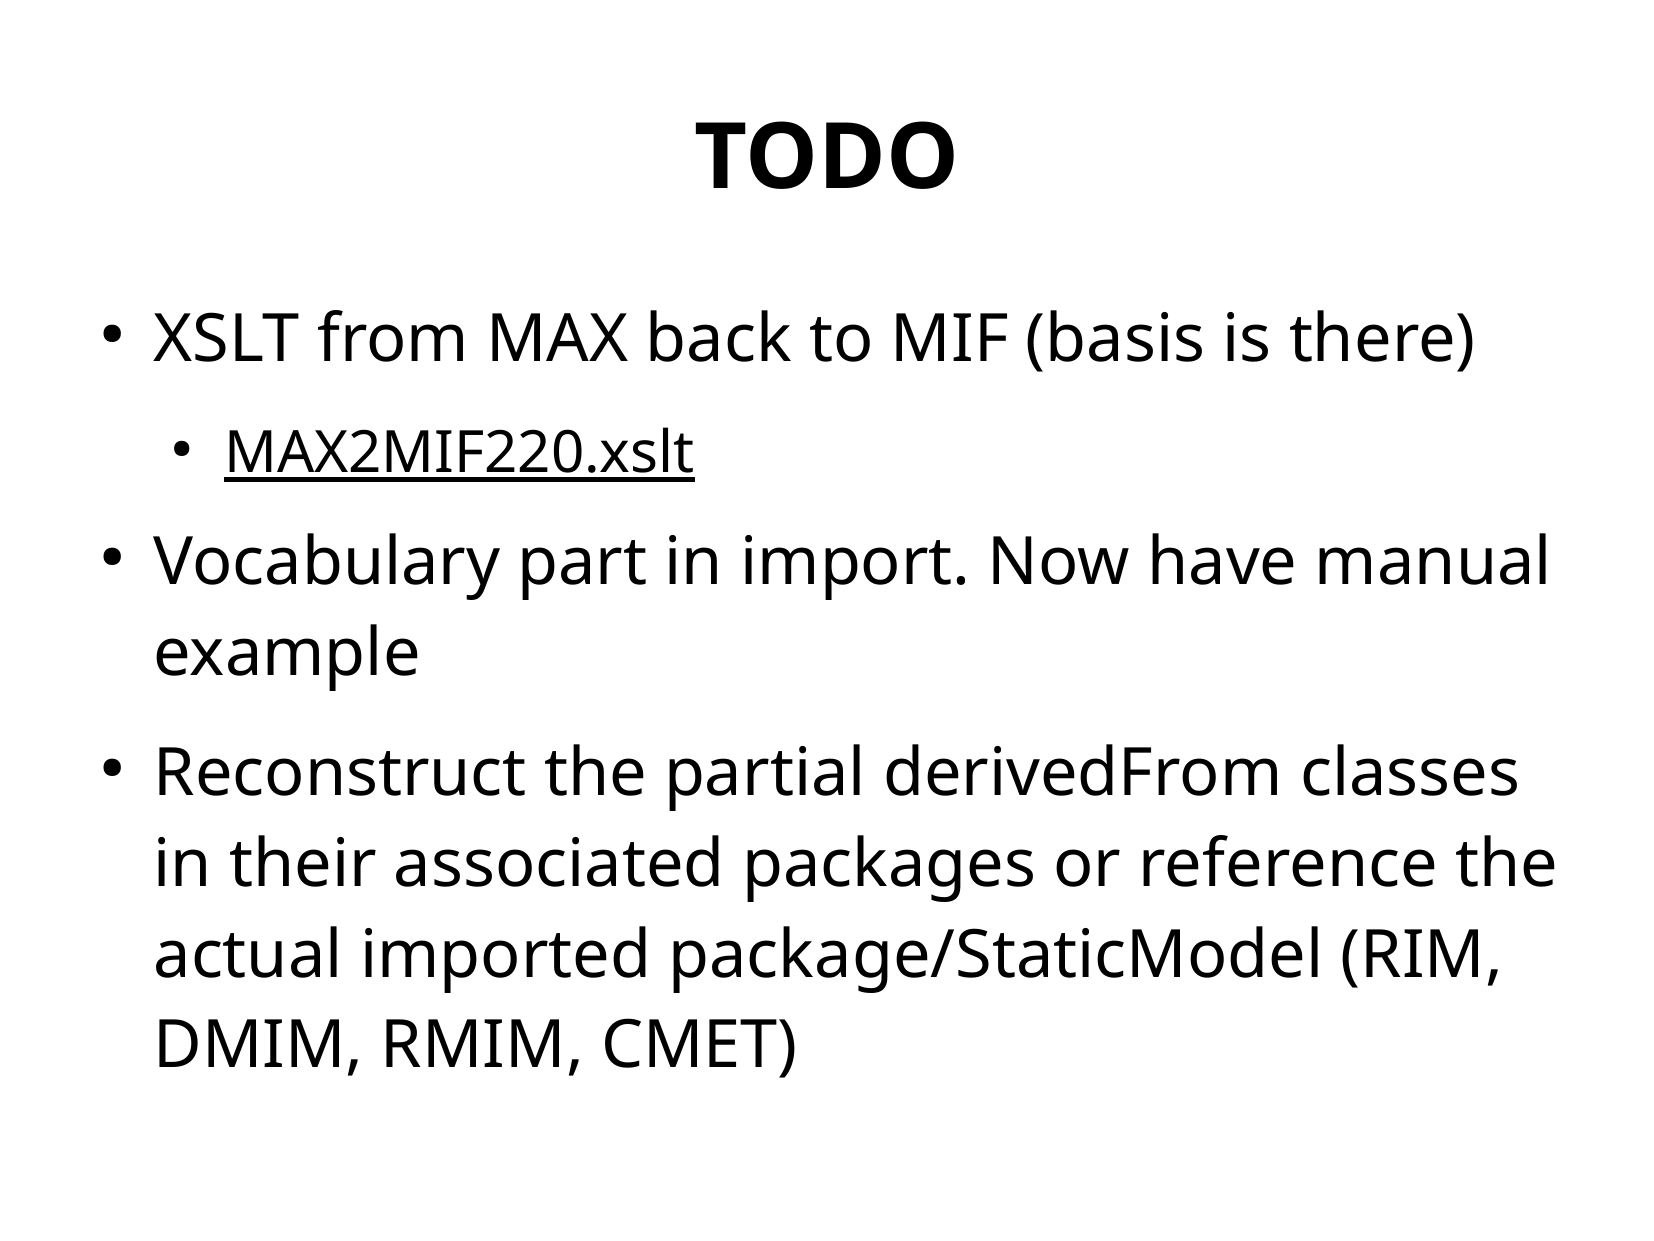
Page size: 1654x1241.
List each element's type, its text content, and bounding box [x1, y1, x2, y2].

title TODO [82, 49, 1571, 257]
list XSLT from MAX back to MIF (basis is there) MAX2MIF220.xslt Vocabulary part in import. Now have manual example Reconstruct the partial derivedFrom classes in their associated packages or reference the actual imported package/StaticModel (RIM, DMIM, RMIM, CMET) [82, 290, 1571, 1010]
